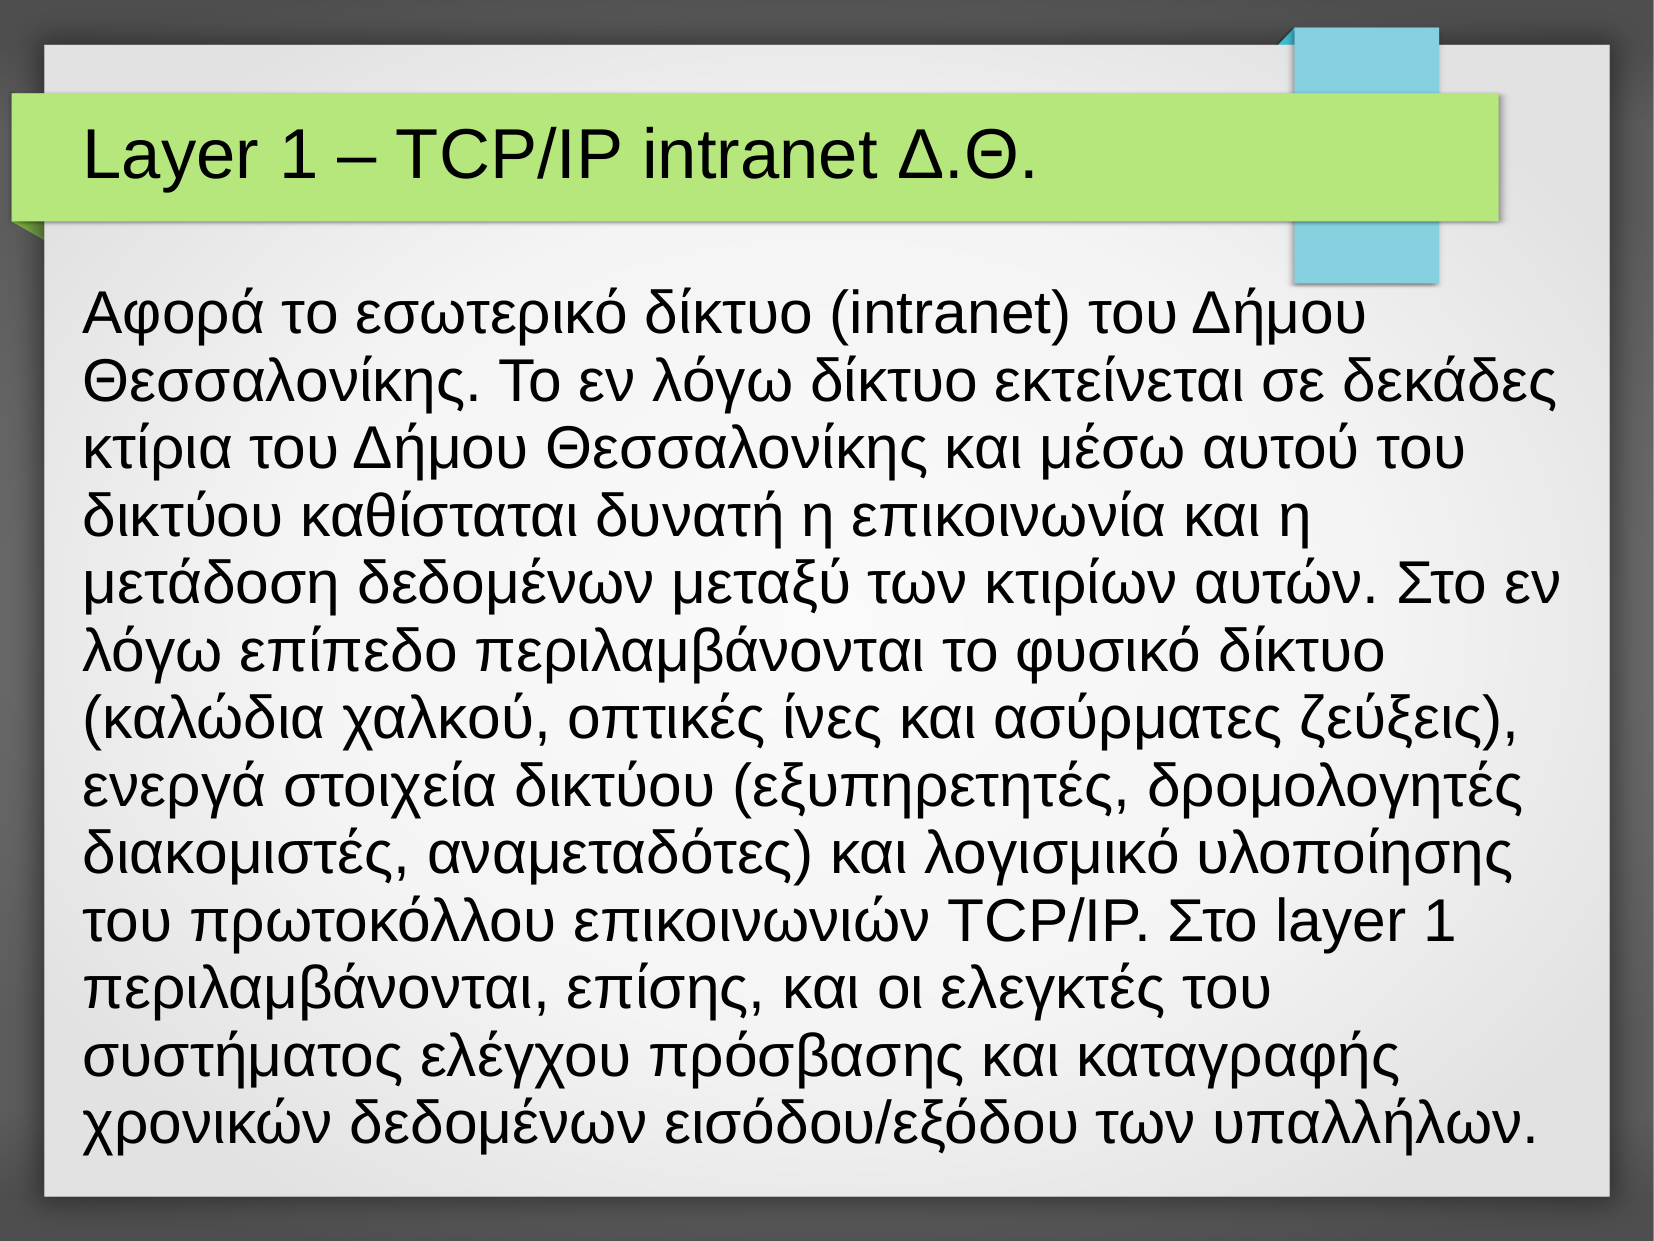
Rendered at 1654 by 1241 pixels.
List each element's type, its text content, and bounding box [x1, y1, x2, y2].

text_box Αφορά το εσωτερικό δίκτυο (intranet) του Δήμου Θεσσαλονίκης. Το εν λόγω δίκτυο εκτείνεται σε δεκάδες κτίρια του Δήμου Θεσσαλονίκης και μέσω αυτού του δικτύου καθίσταται δυνατή η επικοινωνία και η μετάδοση δεδομένων μεταξύ των κτιρίων αυτών. Στο εν λόγω επίπεδο περιλαμβάνονται το φυσικό δίκτυο (καλώδια χαλκού, οπτικές ίνες και ασύρματες ζεύξεις), ενεργά στοιχεία δικτύου (εξυπηρετητές, δρομολογητές διακομιστές, αναμεταδότες) και λογισμικό υλοποίησης του πρωτοκόλλου επικοινωνιών TCP/IP. Στο layer 1 περιλαμβάνονται, επίσης, και οι ελεγκτές του συστήματος ελέγχου πρόσβασης και καταγραφής χρονικών δεδομένων εισόδου/εξόδου των υπαλλήλων. [82, 270, 1571, 1166]
picture [0, 0, 1654, 1241]
title Layer 1 ‒ TCP/IP intranet Δ.Θ. [82, 94, 1264, 213]
